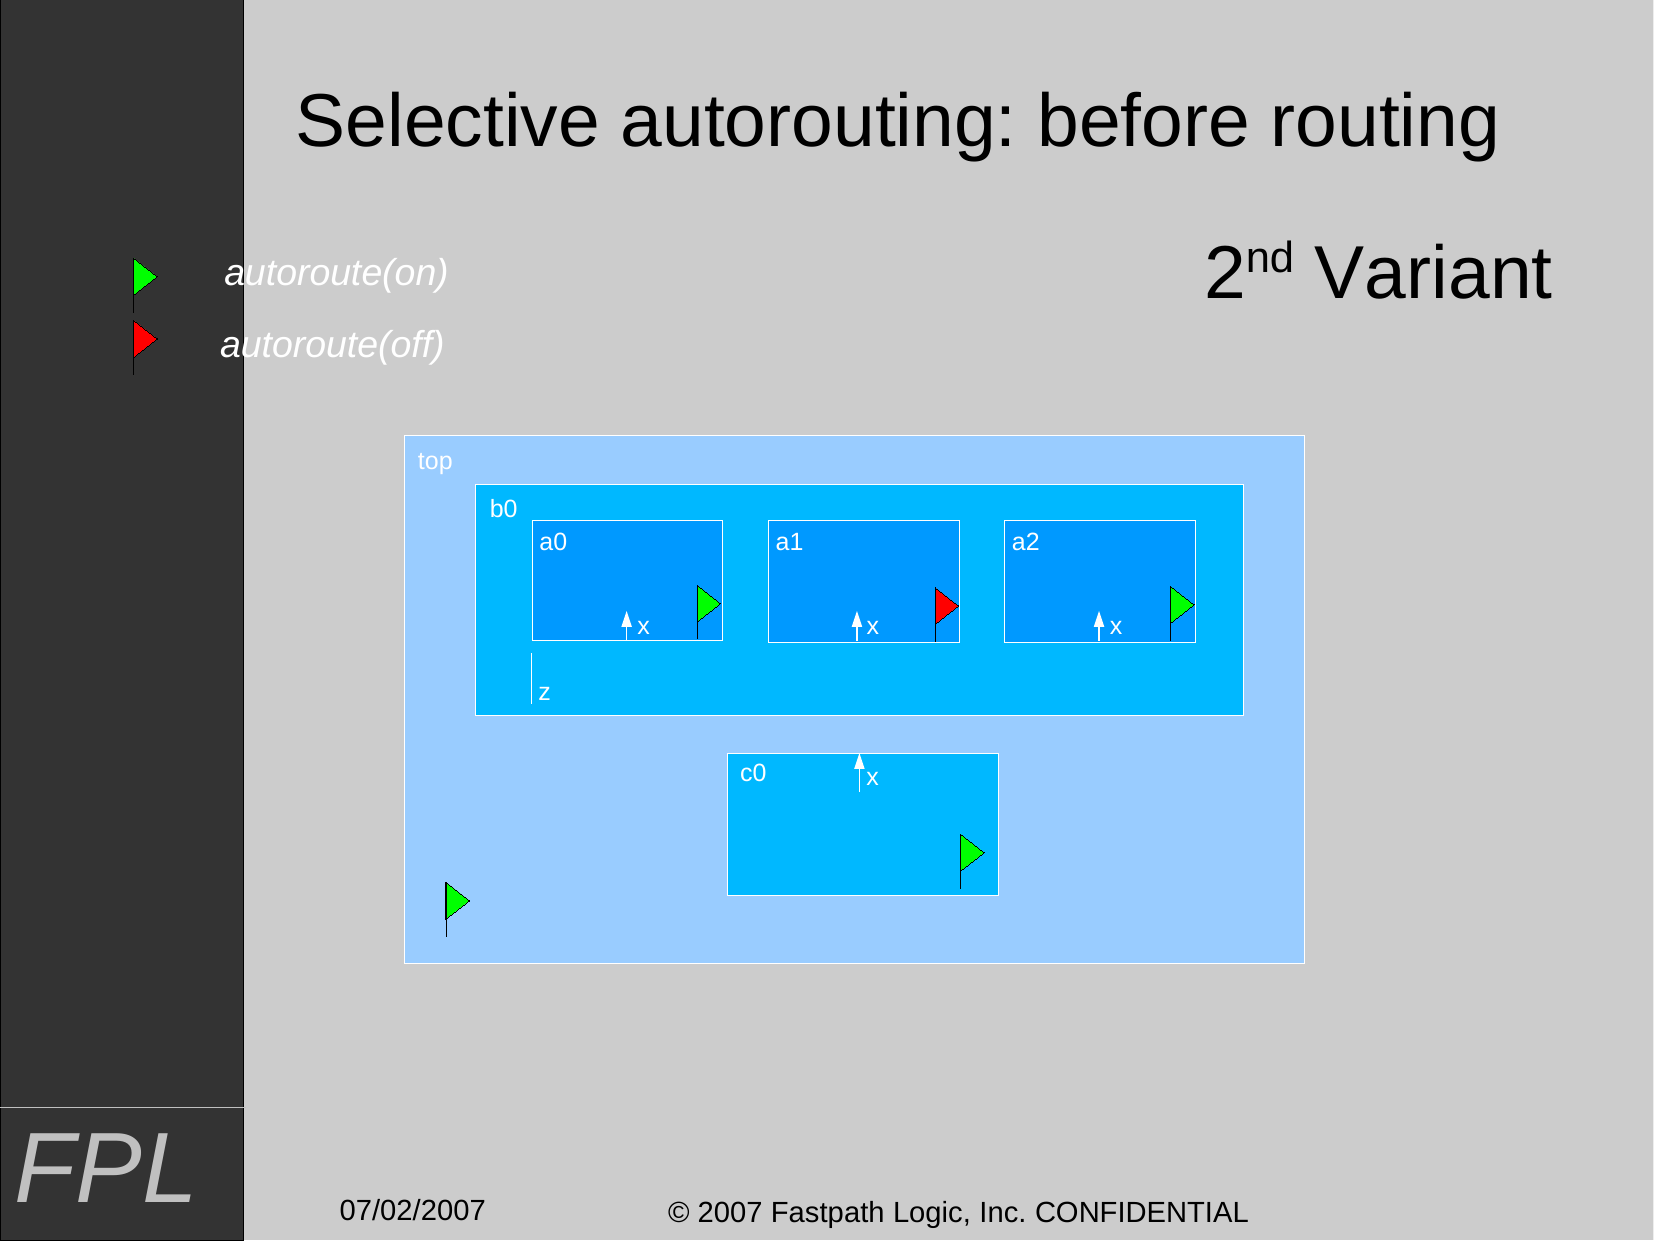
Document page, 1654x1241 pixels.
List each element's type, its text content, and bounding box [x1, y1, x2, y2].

text_box a2 x [997, 520, 1218, 685]
text_box c0 [725, 751, 790, 804]
text_box b0 [475, 487, 540, 540]
text_box z [523, 670, 565, 723]
text_box 2nd Variant [1199, 216, 1558, 328]
text_box autoroute(off) [205, 316, 472, 387]
text_box a0 x [524, 520, 740, 685]
text_box a1 x [760, 520, 979, 685]
text_box autoroute(on) [209, 243, 476, 315]
text_box x [851, 755, 893, 808]
text_box [404, 435, 1305, 964]
text_box [134, 320, 158, 358]
text_box [134, 258, 158, 295]
title Selective autorouting: before routing [146, 31, 1654, 209]
text_box top [403, 439, 485, 492]
text_box [698, 585, 720, 622]
